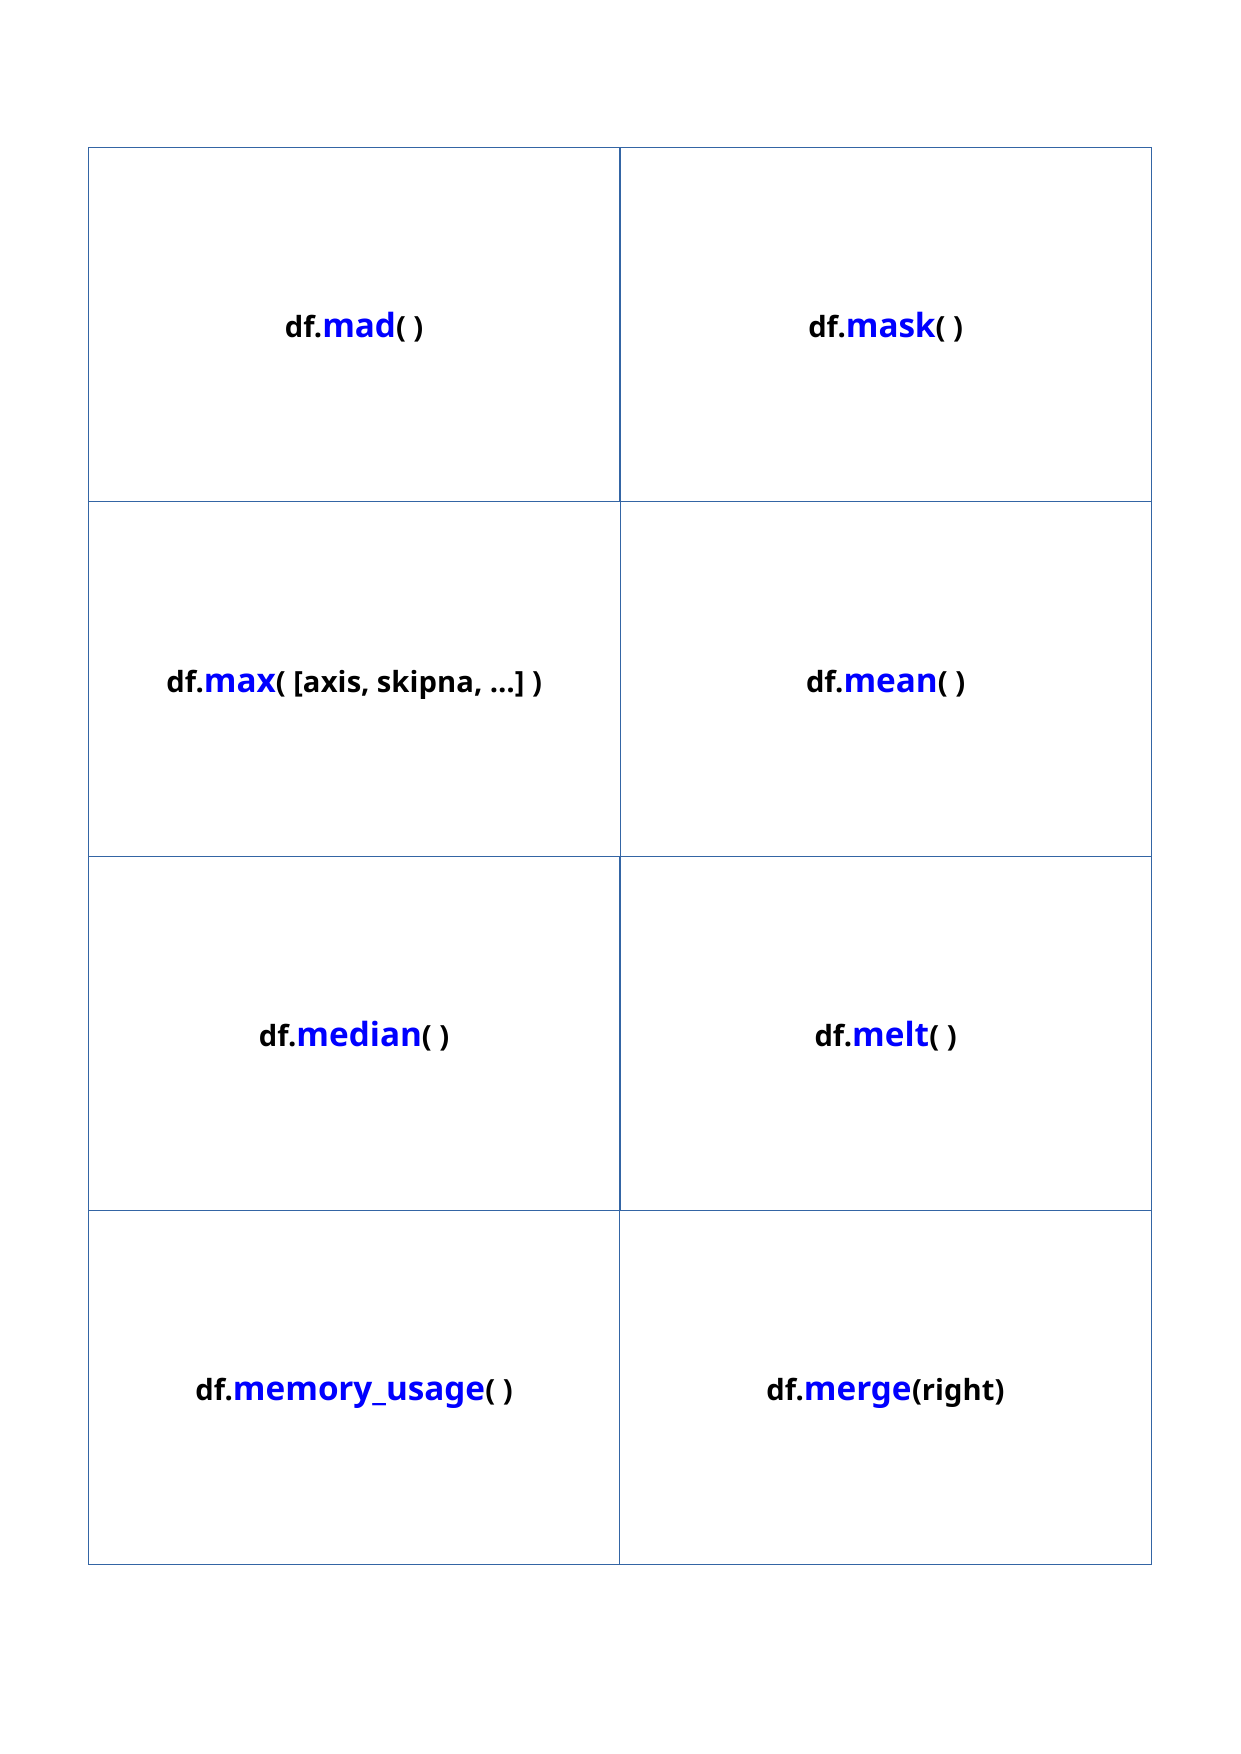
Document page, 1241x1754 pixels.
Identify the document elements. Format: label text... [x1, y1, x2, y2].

text_box df.mean( ) [620, 501, 1152, 856]
text_box df.merge(right) [619, 1210, 1152, 1565]
text_box df.mask( ) [620, 147, 1152, 501]
text_box df.melt( ) [620, 856, 1152, 1210]
text_box df.mad( ) [88, 147, 620, 501]
text_box df.median( ) [88, 856, 620, 1210]
text_box df.max( [axis, skipna, …] ) [88, 501, 620, 856]
text_box df.memory_usage( ) [88, 1210, 619, 1565]
